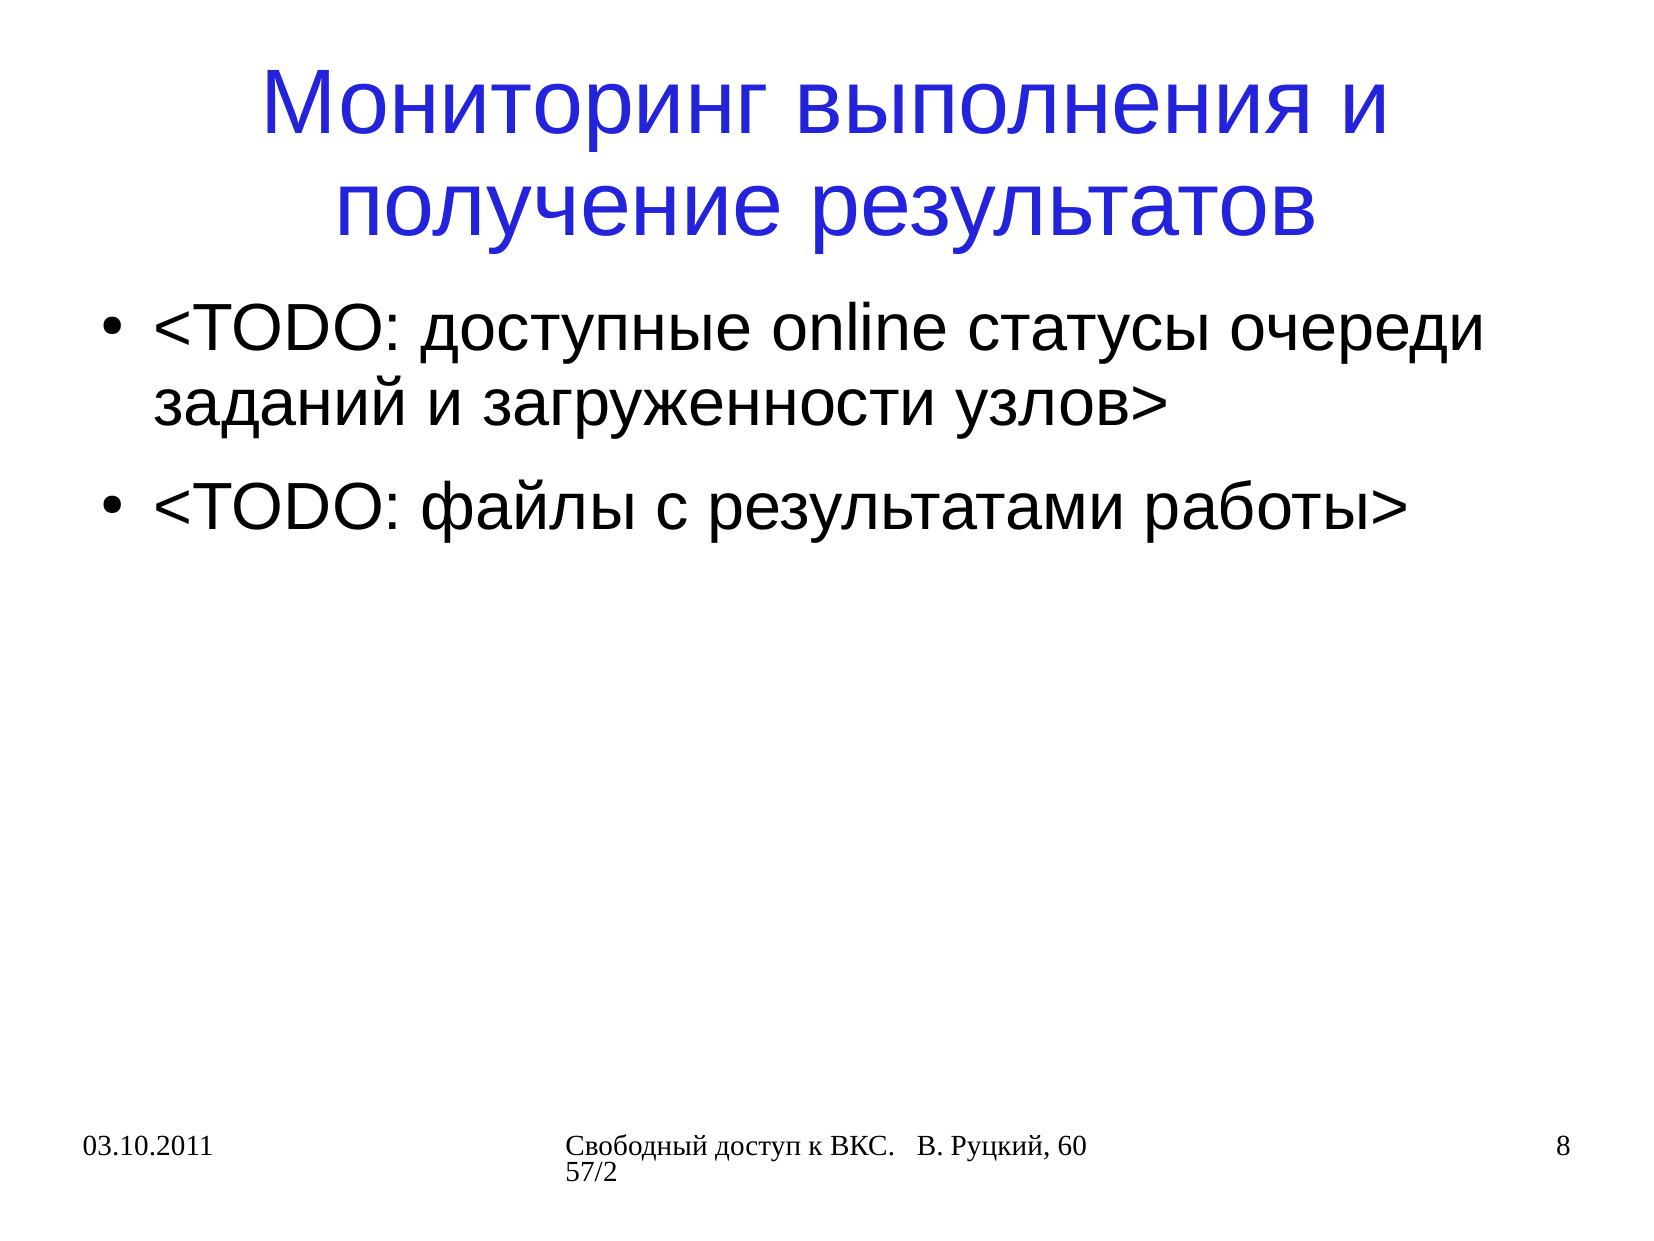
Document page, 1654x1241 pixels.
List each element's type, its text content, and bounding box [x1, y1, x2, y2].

list <TODO: доступные online статусы очереди заданий и загруженности узлов> <TODO: файлы с результатами работы> [82, 290, 1571, 1109]
title Мониторинг выполнения и получение результатов [82, 49, 1571, 257]
